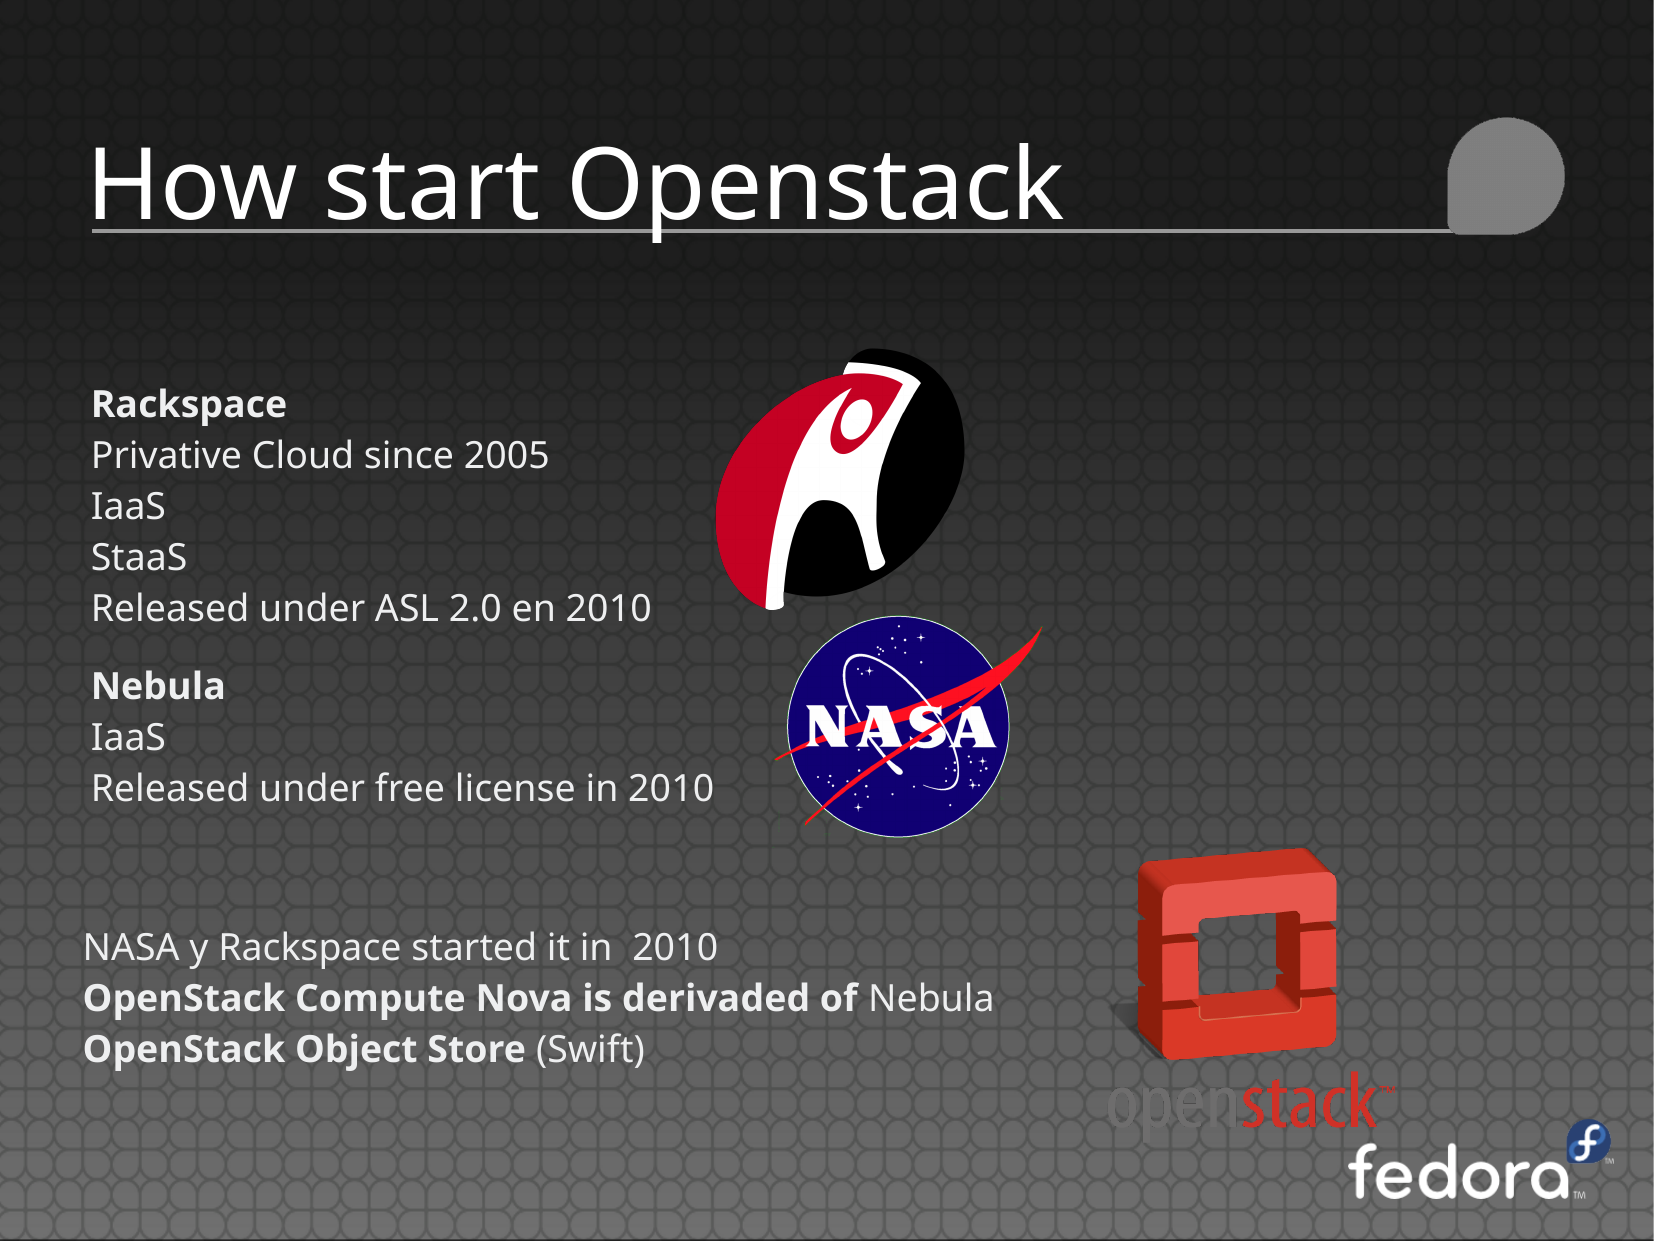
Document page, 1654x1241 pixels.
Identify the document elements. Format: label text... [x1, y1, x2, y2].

text_box Nebula IaaS Released under free license in 2010 [76, 651, 780, 798]
picture [0, 0, 1654, 1241]
text_box NASA y Rackspace started it in 2010 OpenStack Compute Nova is derivaded of Nebula OpenStack Object Store (Swift) [67, 912, 1121, 1059]
title How start Openstack [86, 112, 1576, 249]
text_box Rackspace Privative Cloud since 2005 IaaS StaaS Released under ASL 2.0 en 2010 [76, 370, 718, 603]
